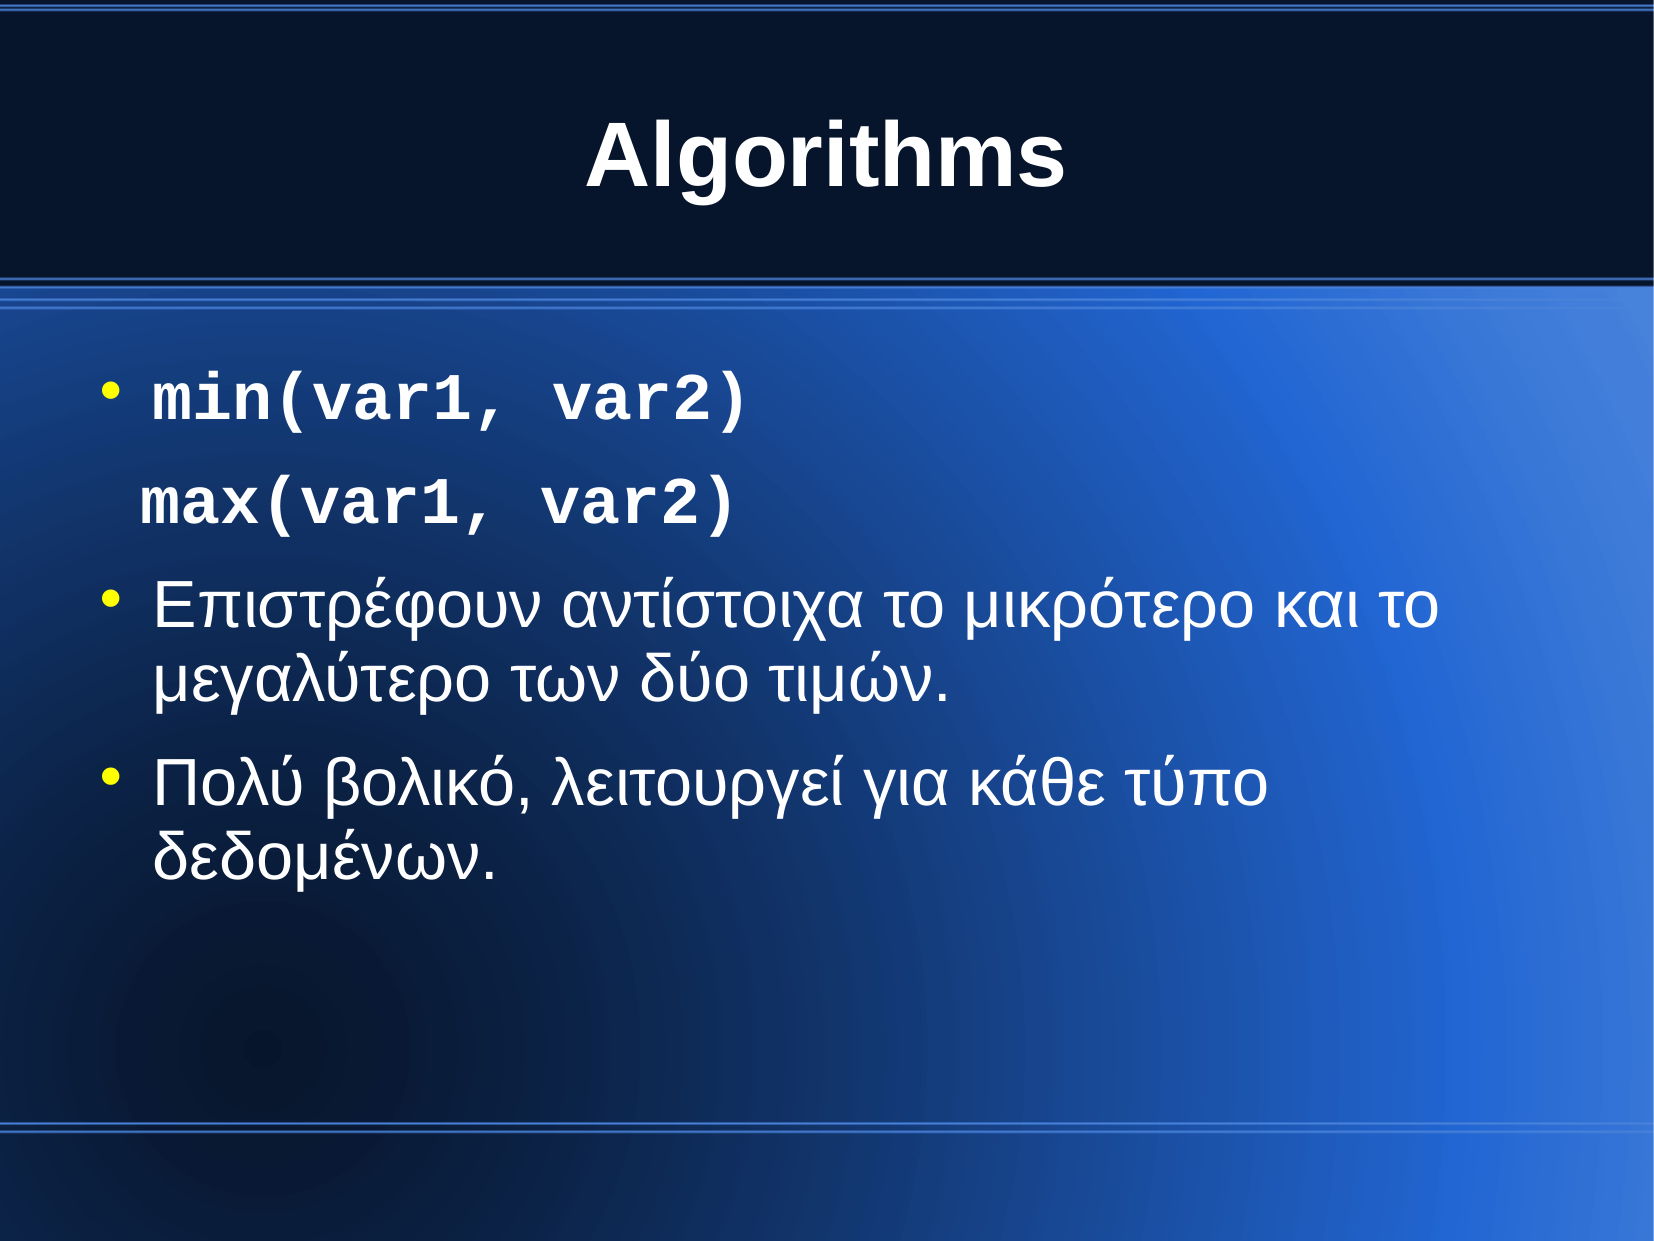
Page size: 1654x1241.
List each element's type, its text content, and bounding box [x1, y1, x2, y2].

picture [0, 0, 1654, 1241]
title Algorithms [82, 49, 1571, 257]
list min(var1, var2) max(var1, var2) Επιστρέφουν αντίστοιχα το μικρότερο και το μεγαλύτερο των δύο τιμών. Πολύ βολικό, λειτουργεί για κάθε τύπο δεδομένων. [82, 355, 1571, 1174]
